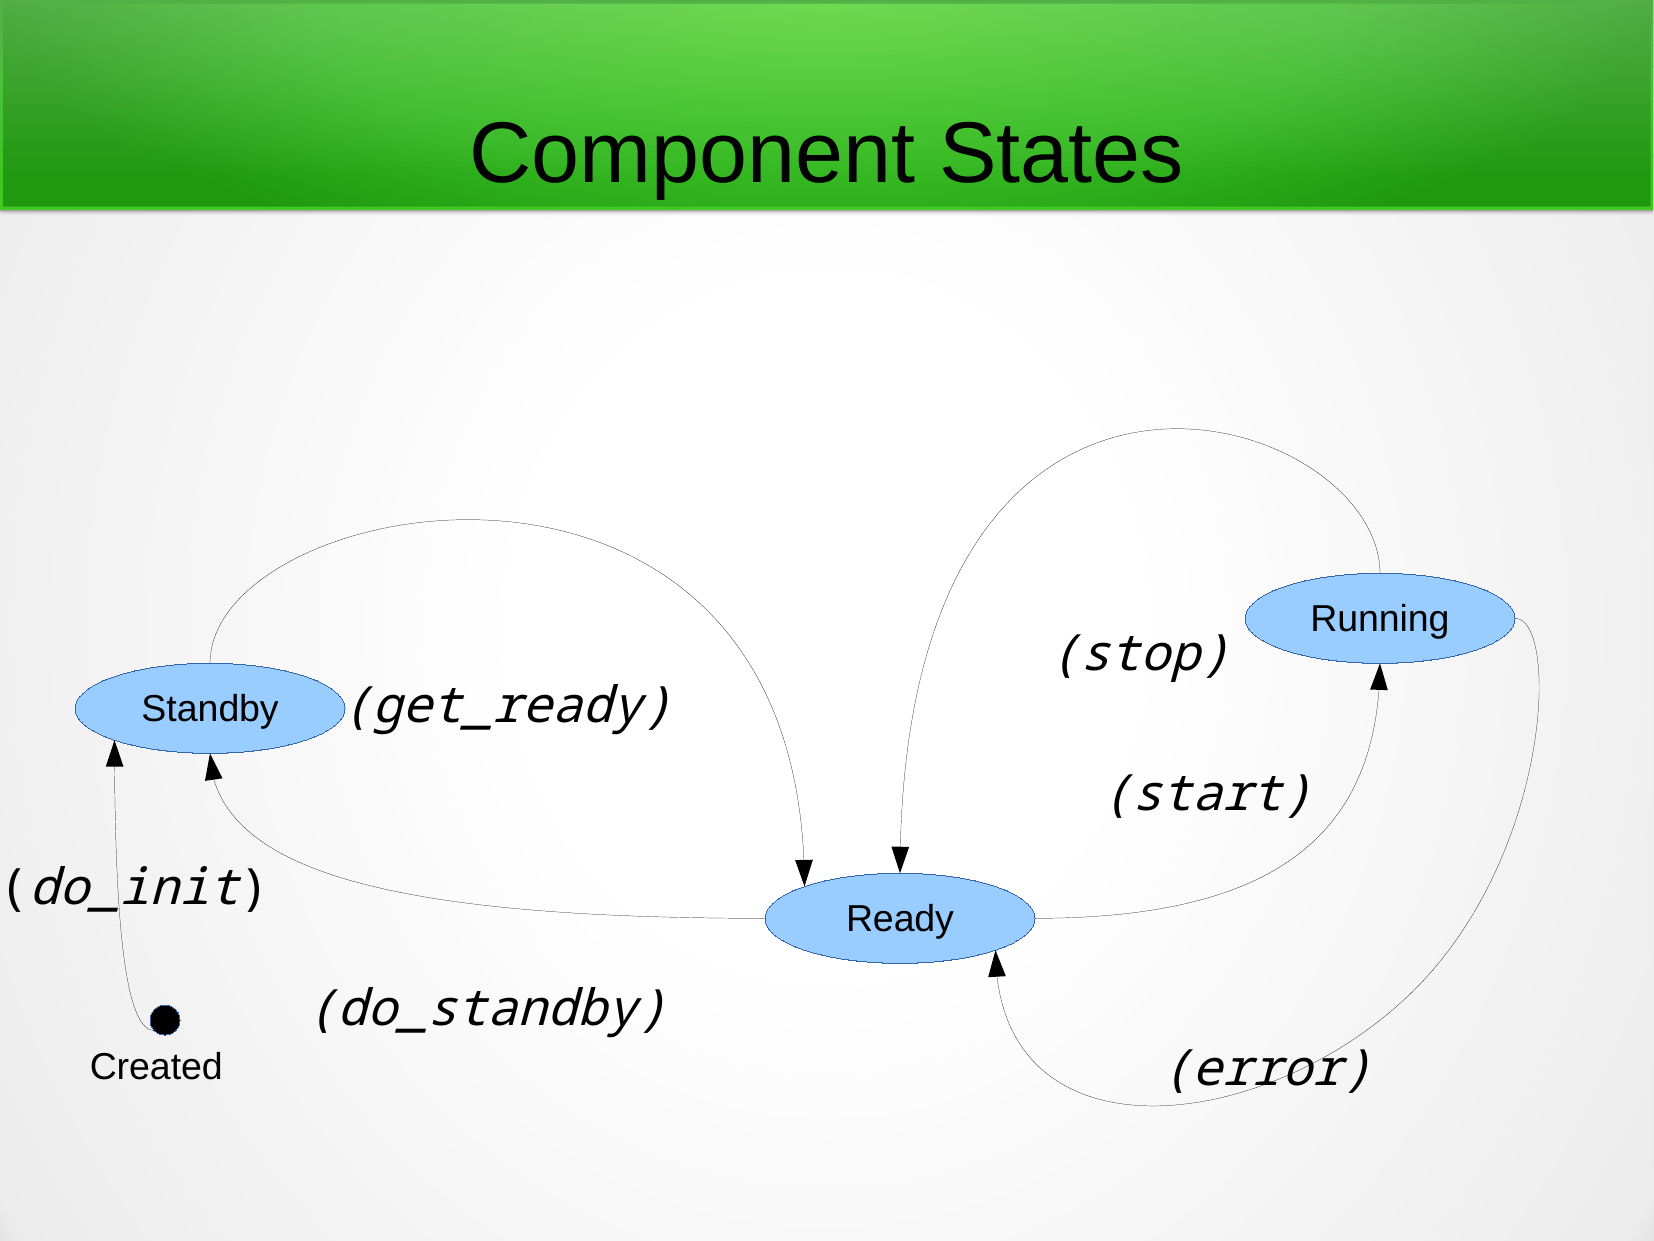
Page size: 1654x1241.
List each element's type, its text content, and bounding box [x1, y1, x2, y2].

text_box Running [1245, 573, 1516, 664]
title Component States [82, 49, 1571, 257]
text_box [150, 1005, 181, 1036]
text_box Standby [75, 663, 346, 754]
text_box Created [75, 1038, 238, 1096]
text_box Ready [765, 873, 1036, 964]
